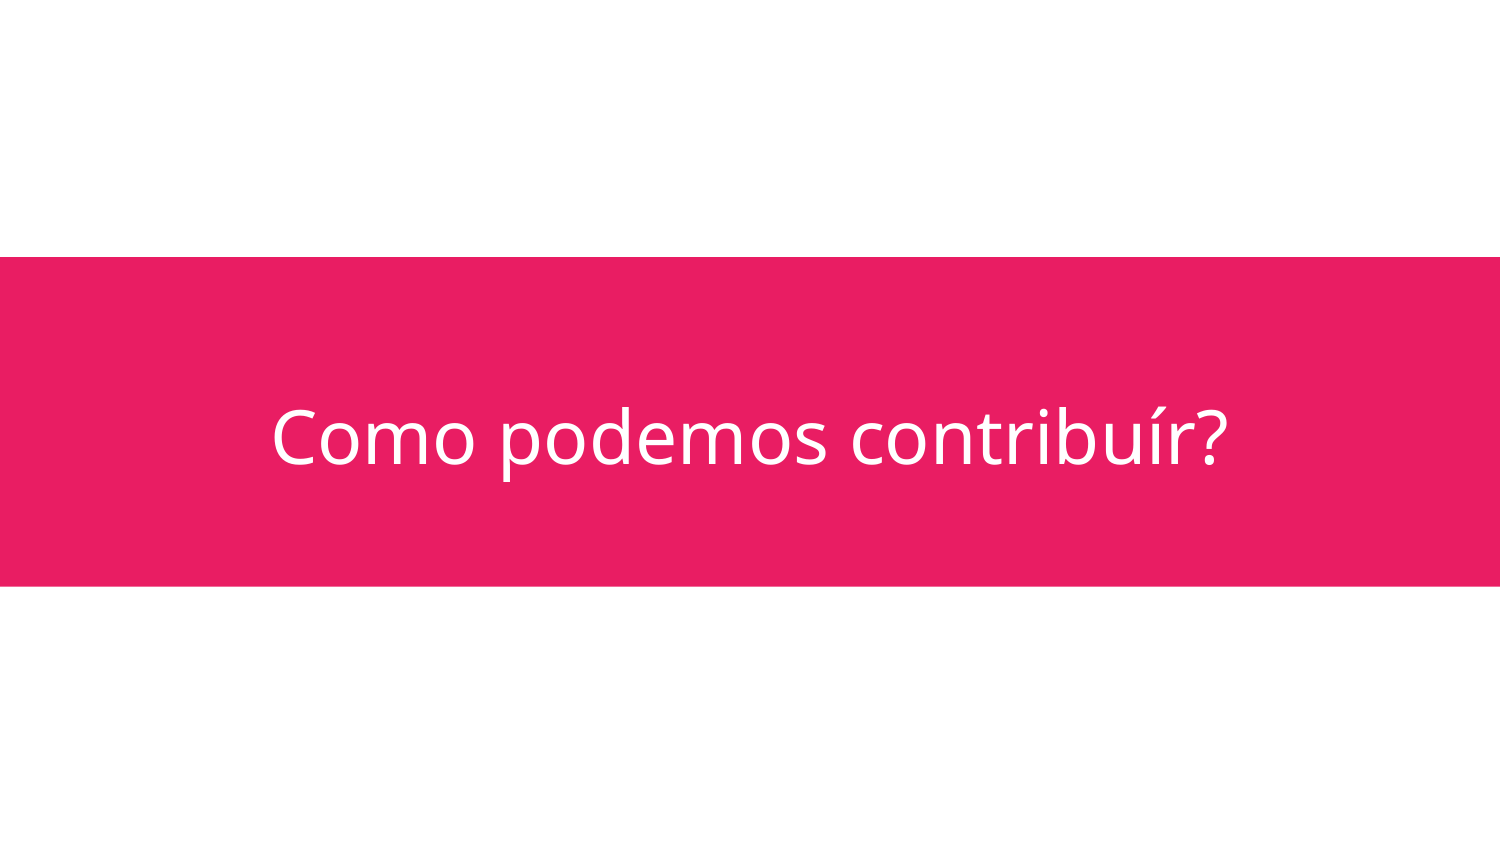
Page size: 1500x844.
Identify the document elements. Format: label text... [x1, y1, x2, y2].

title Como podemos contribuír? [70, 309, 1430, 559]
